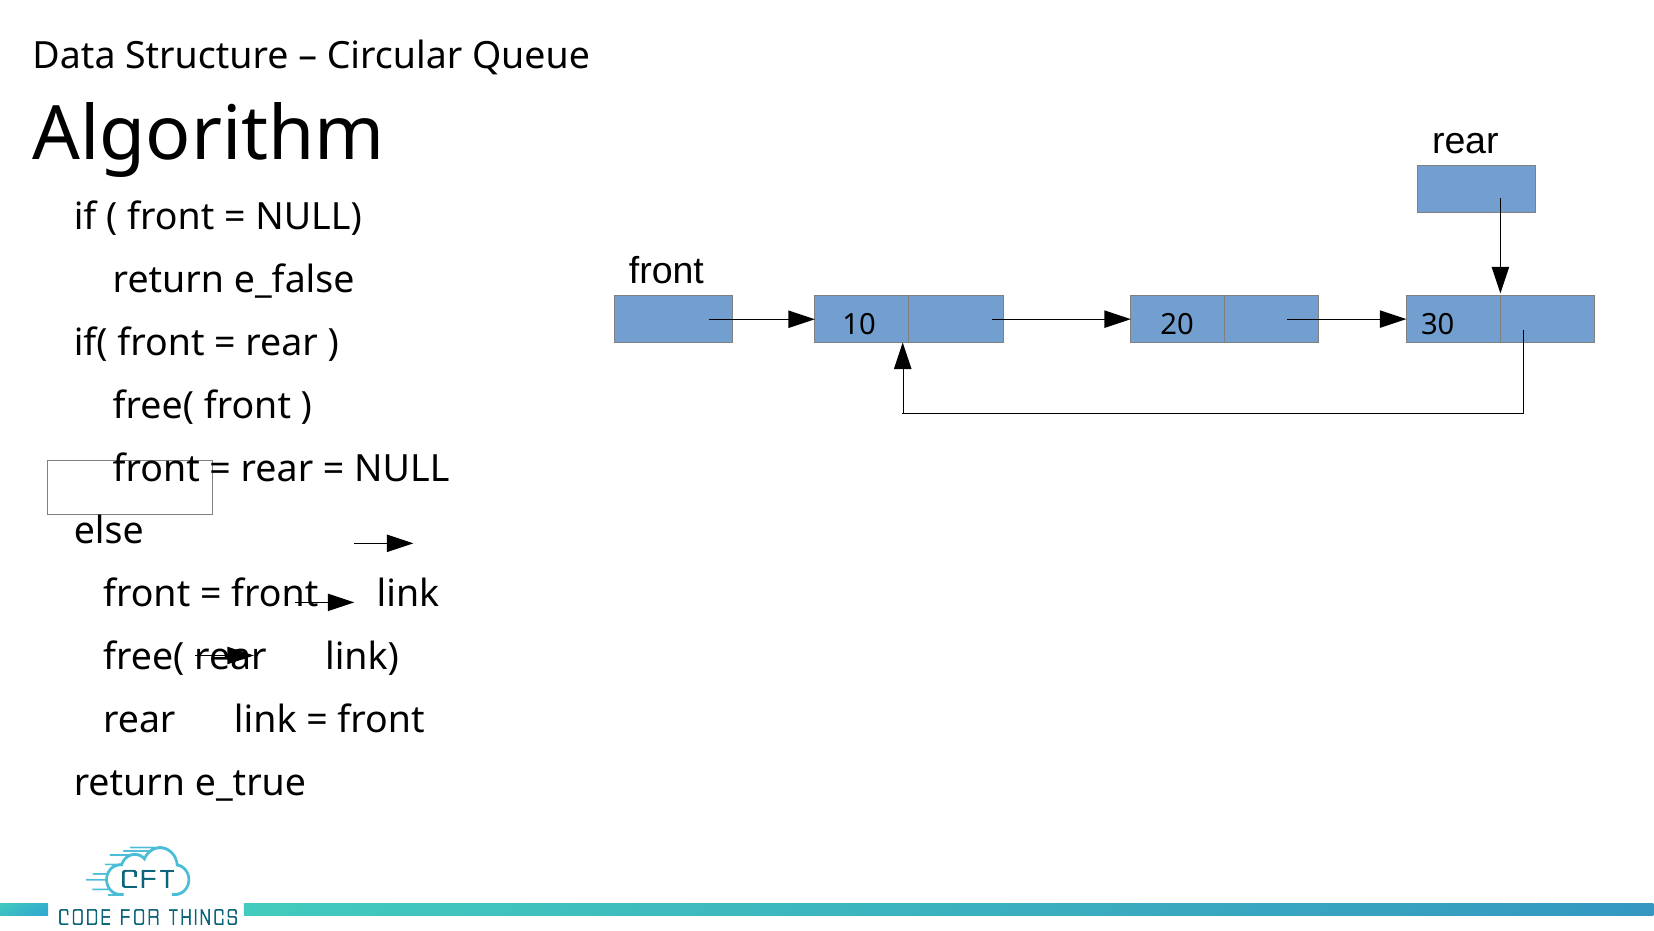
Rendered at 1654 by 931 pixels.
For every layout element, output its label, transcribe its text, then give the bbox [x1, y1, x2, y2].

text_box 20 [1145, 295, 1228, 345]
text_box 10 [827, 295, 910, 345]
text_box [910, 295, 1004, 343]
text_box front [614, 242, 730, 300]
picture [59, 851, 237, 925]
text_box [1228, 295, 1319, 343]
text_box [614, 295, 733, 343]
text_box [1488, 295, 1595, 343]
text_box 30 [1406, 295, 1488, 345]
text_box rear [1417, 112, 1533, 170]
title Data Structure – Circular Queue Algorithm [32, 11, 1524, 199]
text_box if ( front = NULL) return e_false if( front = rear ) free( front ) front = rear = NULL else front = front link free( rear link) rear link = front return e_true [0, 182, 727, 851]
text_box [1417, 165, 1536, 213]
text_box [1130, 295, 1145, 343]
text_box [814, 295, 827, 343]
